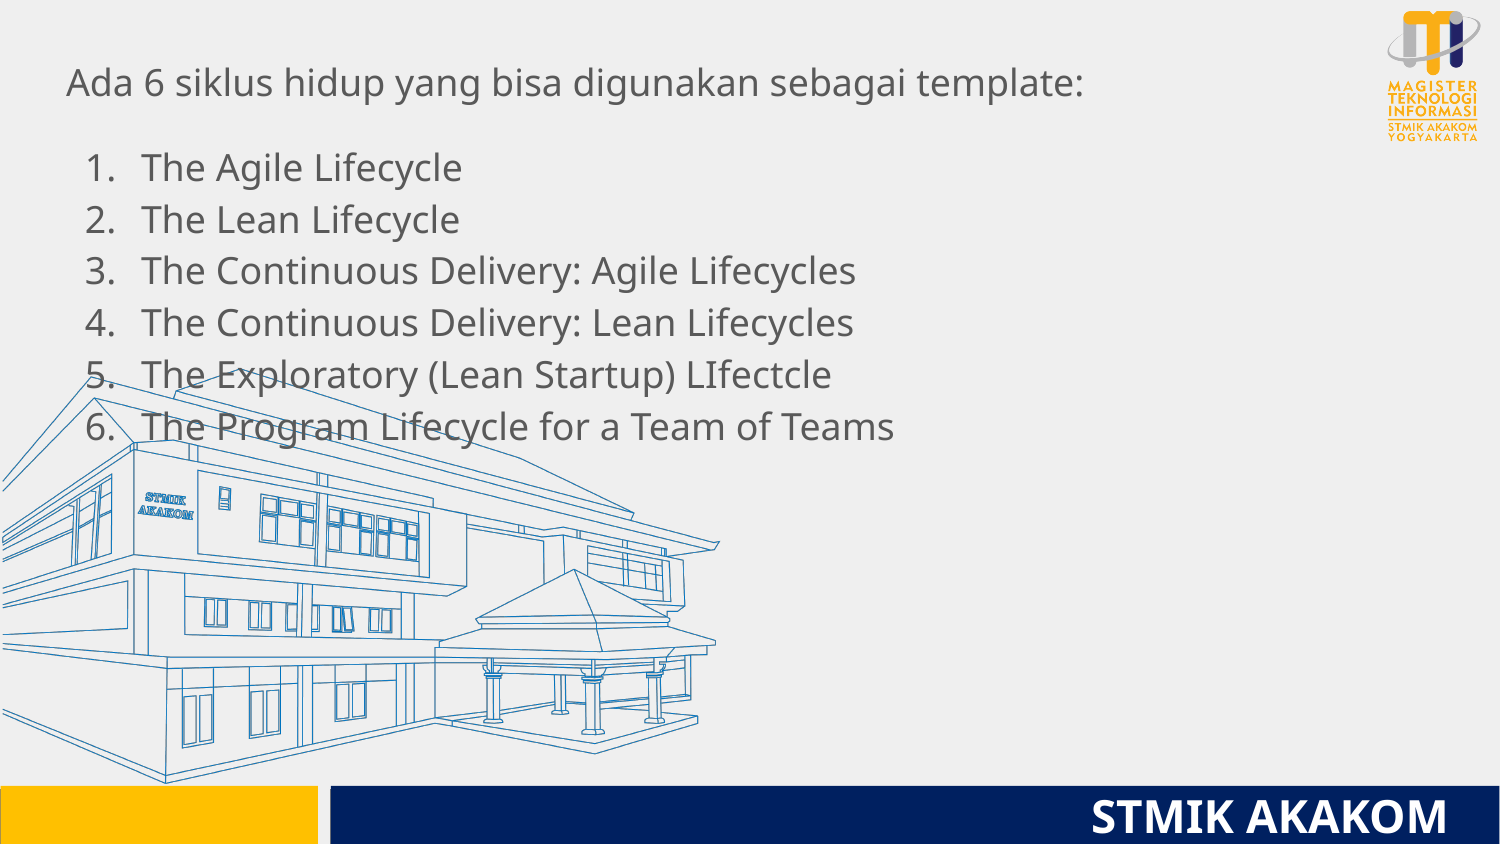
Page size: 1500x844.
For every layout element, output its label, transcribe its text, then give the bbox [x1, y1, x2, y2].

picture [0, 366, 722, 786]
list Ada 6 siklus hidup yang bisa digunakan sebagai template: The Agile Lifecycle The Lean Lifecycle The Continuous Delivery: Agile Lifecycles The Continuous Delivery: Lean Lifecycles The Exploratory (Lean Startup) LIfectcle The Program Lifecycle for a Team of Teams [51, 37, 1449, 750]
picture [1338, 5, 1500, 150]
